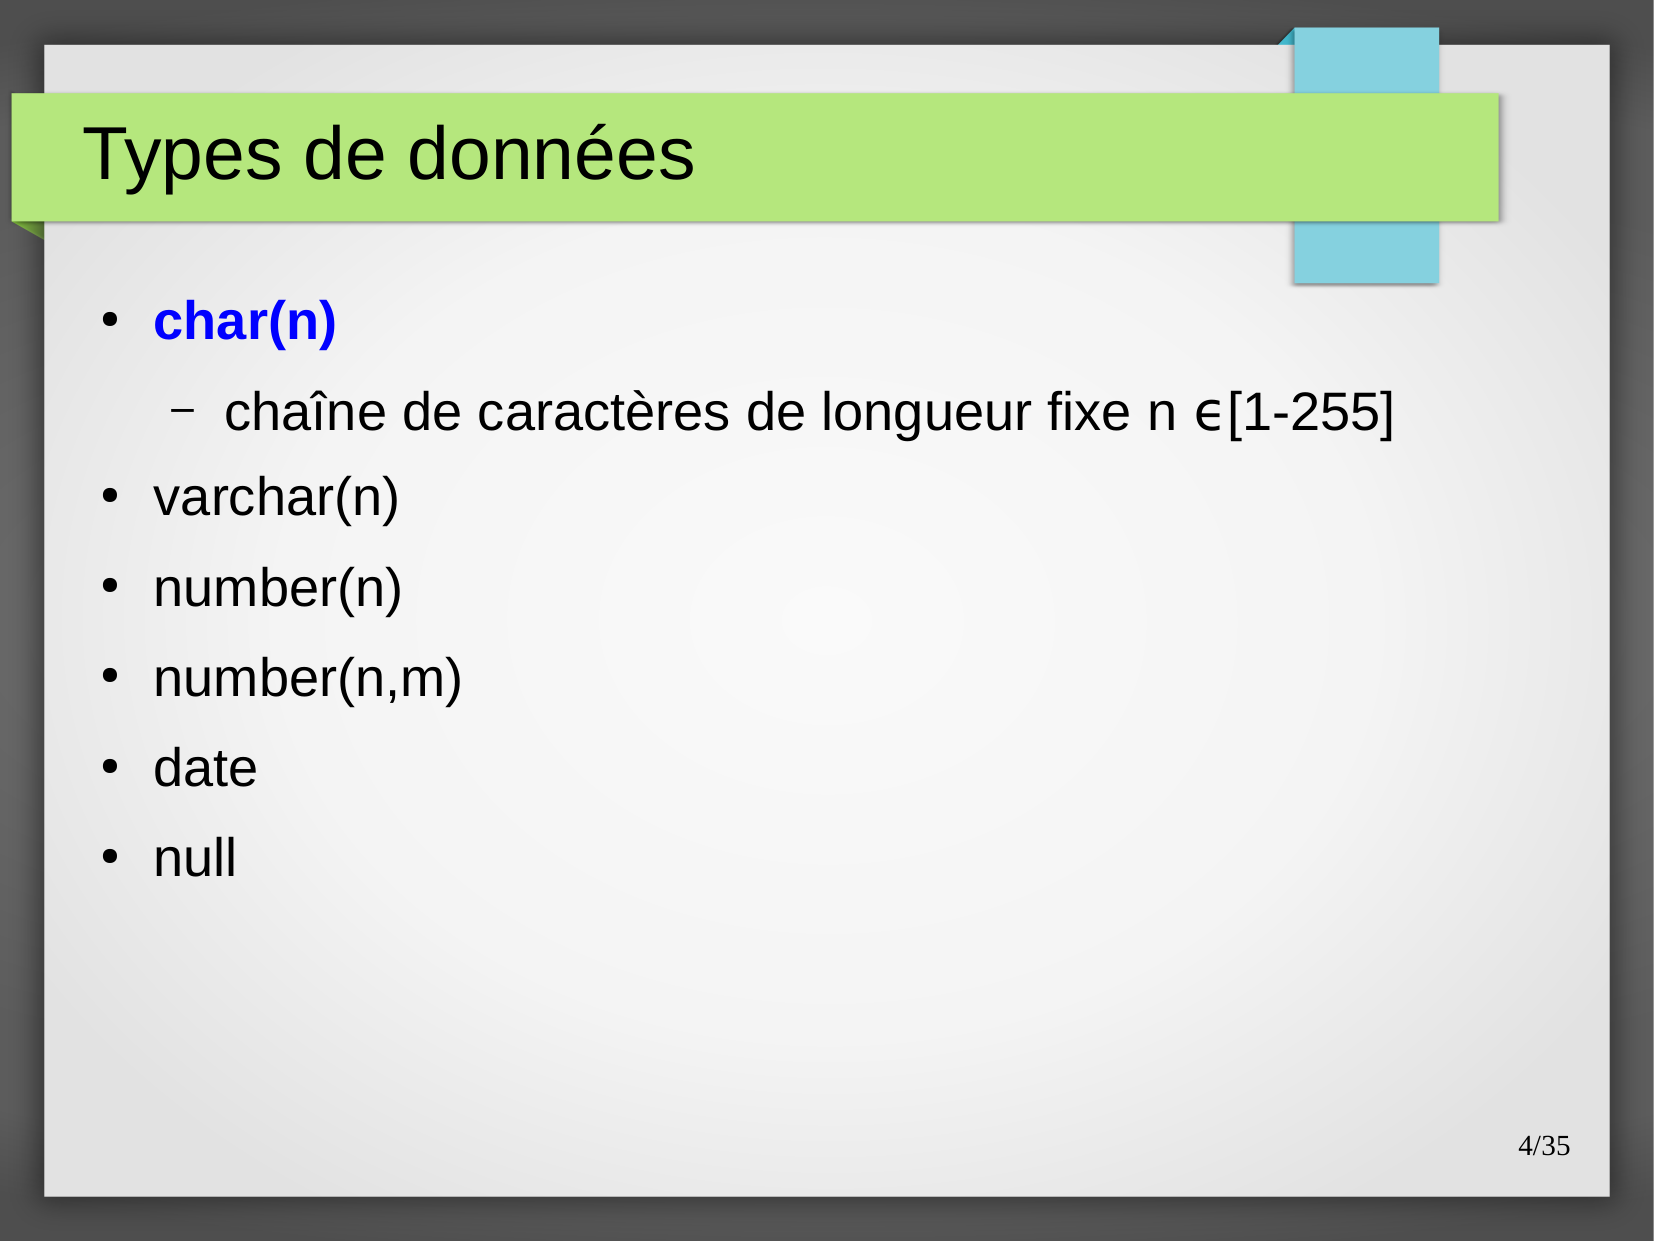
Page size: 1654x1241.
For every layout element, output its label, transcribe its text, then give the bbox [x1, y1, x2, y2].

title Types de données [82, 94, 1264, 213]
picture [0, 0, 1654, 1241]
list char(n) chaîne de caractères de longueur fixe n ϵ[1-255] varchar(n) number(n) number(n,m) date null [82, 290, 1571, 1109]
